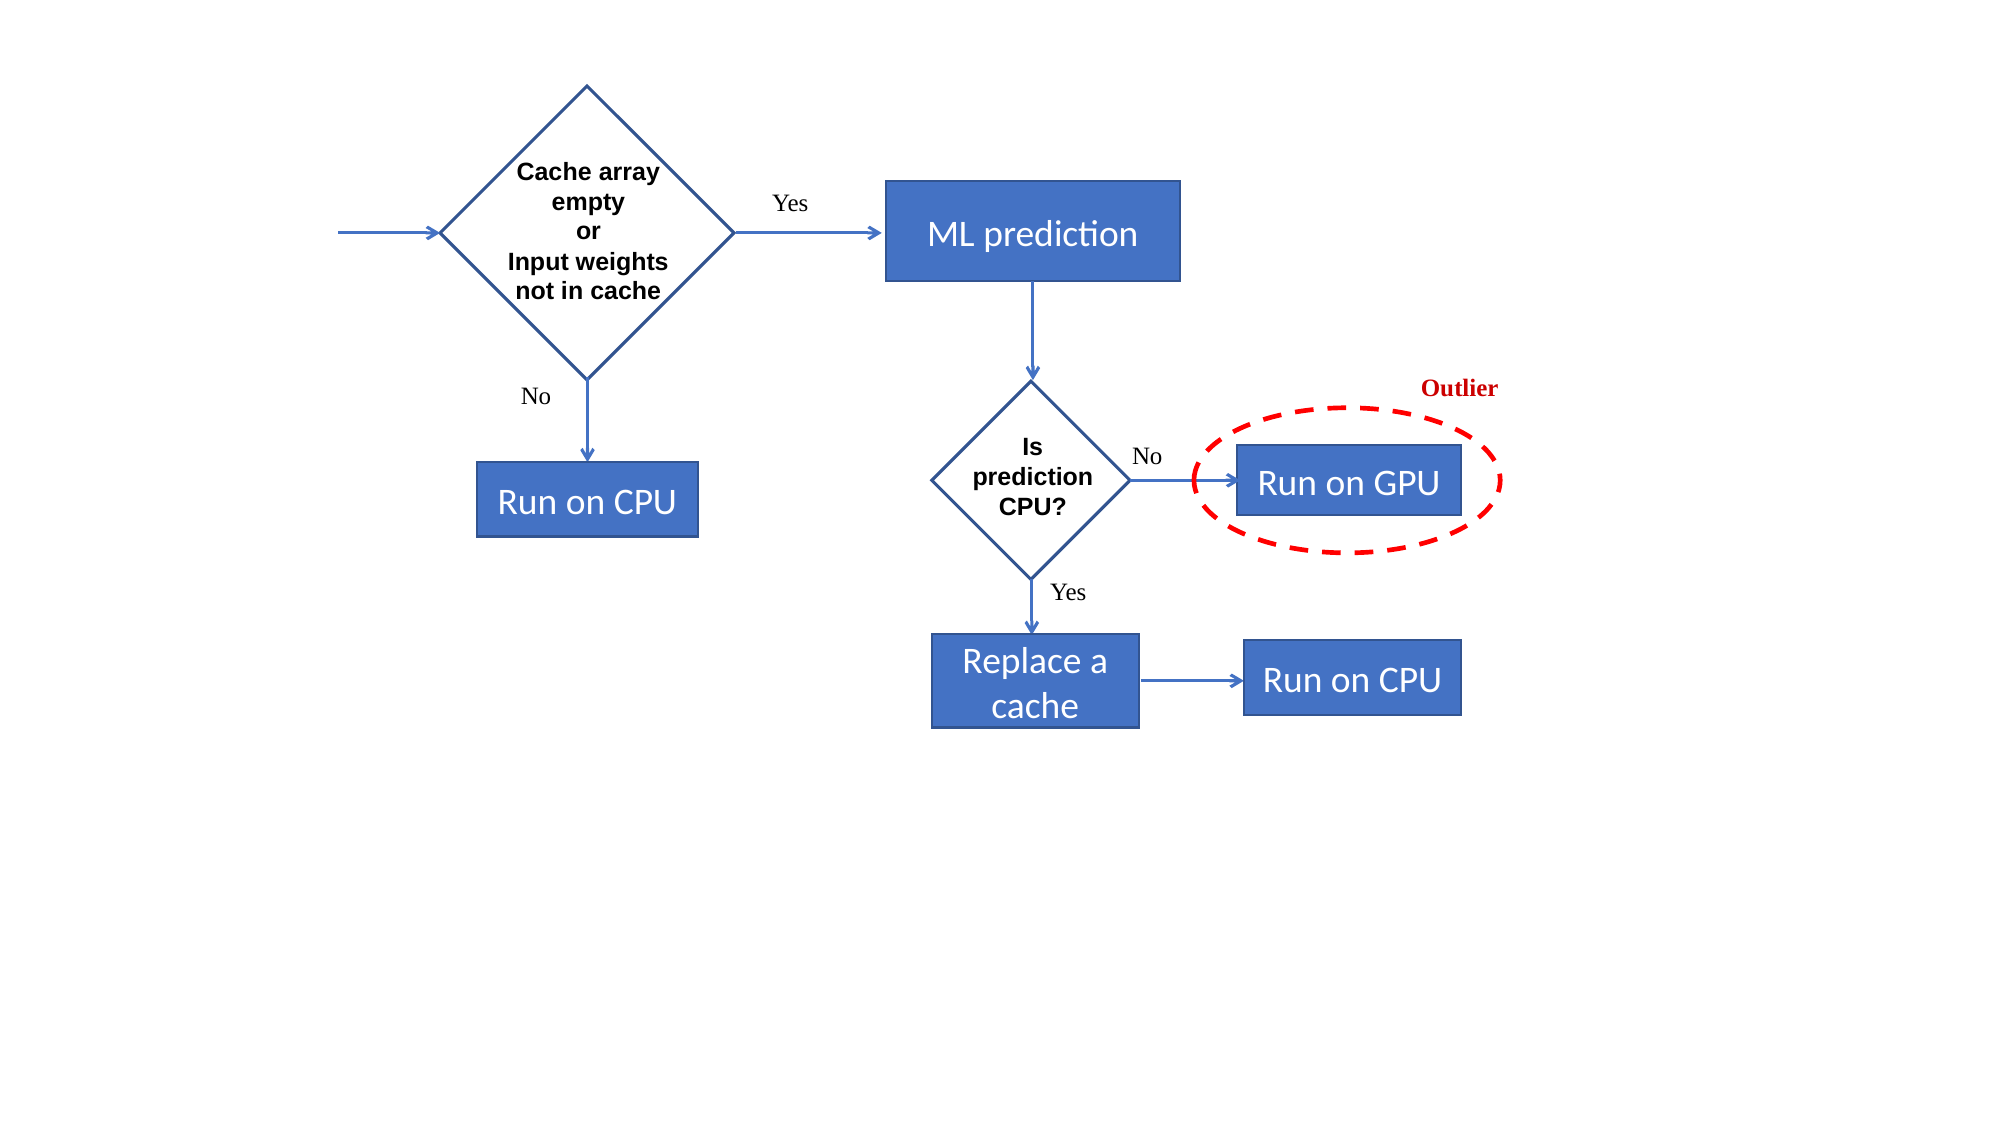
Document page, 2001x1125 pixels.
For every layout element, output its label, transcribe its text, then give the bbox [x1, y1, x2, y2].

text_box [1111, 461, 1130, 500]
text_box Outlier [1406, 364, 1537, 410]
text_box Is prediction CPU? [955, 422, 1111, 528]
text_box [440, 183, 489, 282]
text_box Replace a cache [931, 634, 1139, 728]
text_box [525, 85, 649, 147]
text_box [688, 186, 734, 279]
text_box Run on CPU [477, 461, 698, 537]
text_box Yes [757, 178, 844, 224]
text_box No [1117, 431, 1204, 477]
text_box [520, 313, 654, 374]
text_box [990, 381, 1072, 422]
text_box Run on CPU [1243, 640, 1462, 715]
text_box No [506, 371, 593, 417]
text_box Run on GPU [1236, 445, 1462, 516]
text_box [931, 457, 955, 504]
text_box [979, 528, 1083, 579]
text_box Cache array empty or Input weights not in cache [489, 147, 688, 313]
text_box Yes [1035, 568, 1122, 614]
text_box ML prediction [885, 181, 1181, 281]
